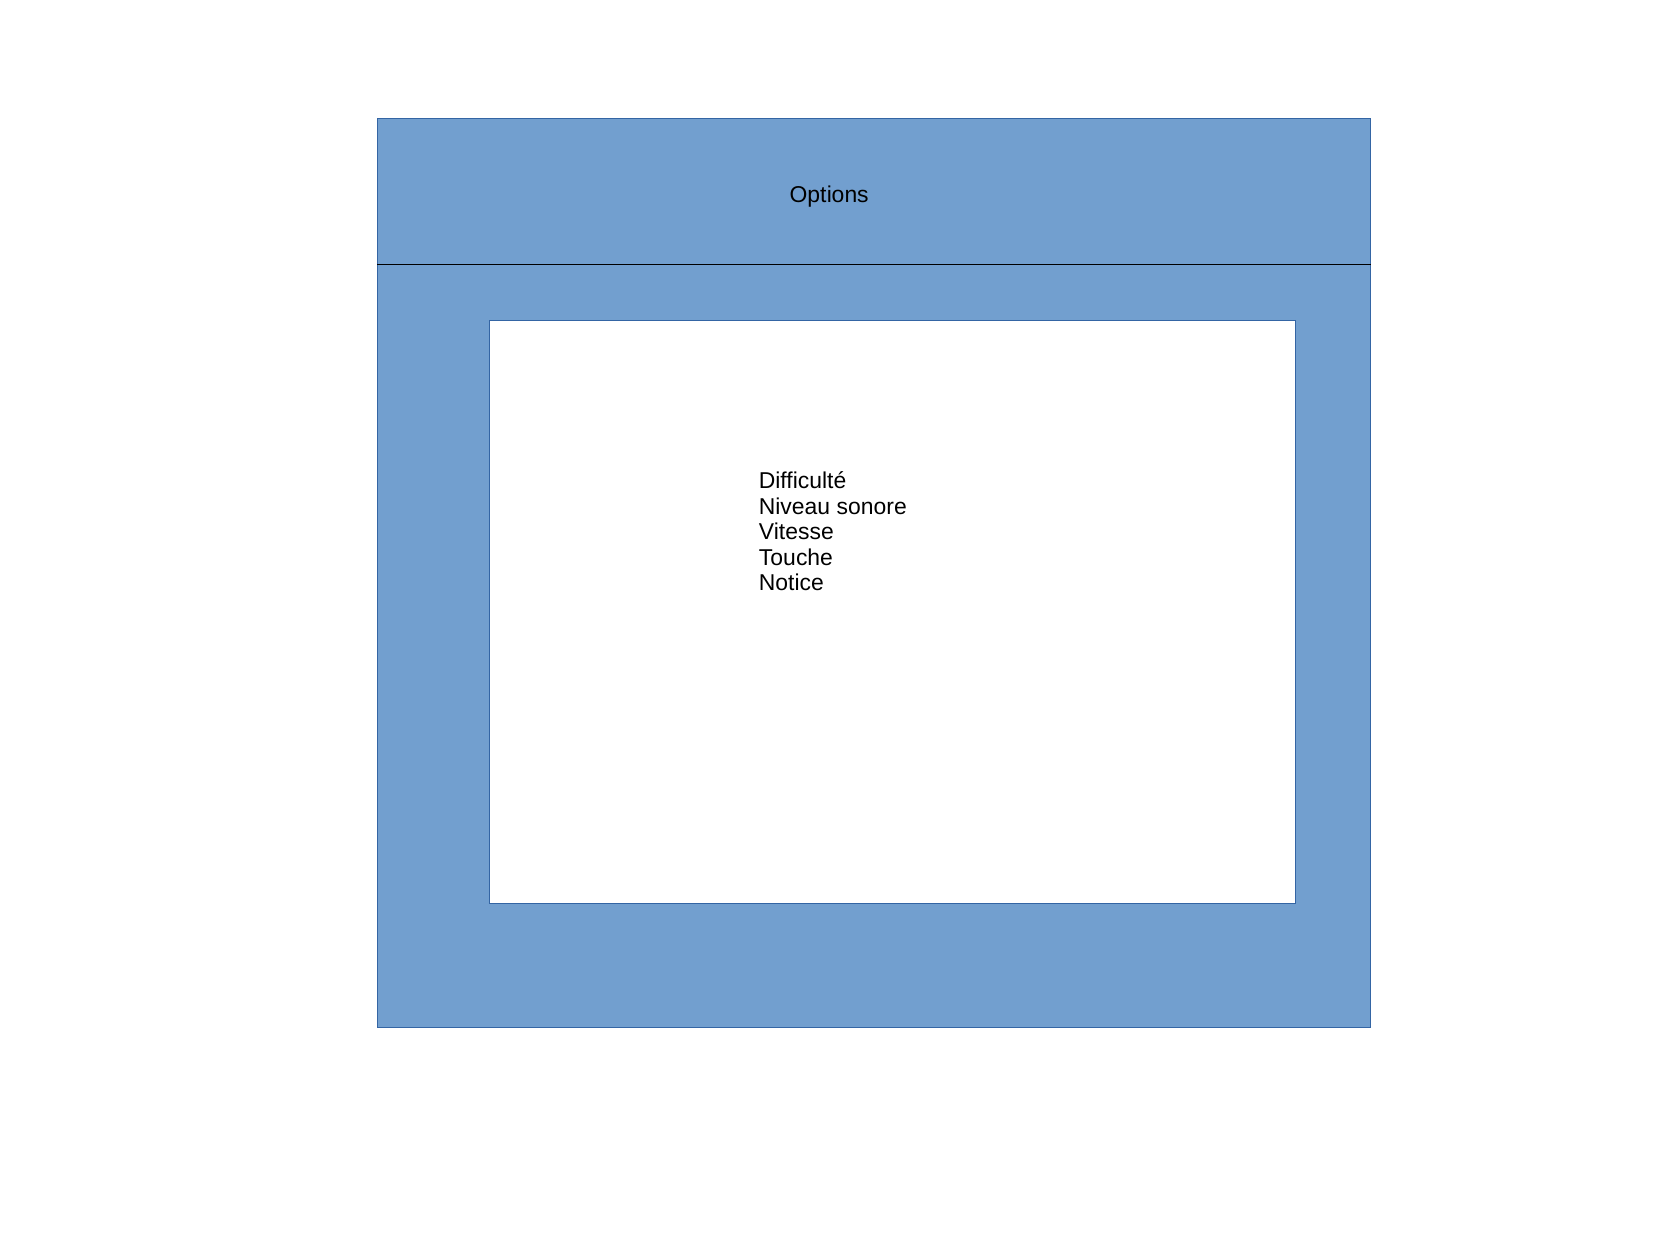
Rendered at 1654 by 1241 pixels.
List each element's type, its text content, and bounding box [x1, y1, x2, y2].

text_box Difficulté Niveau sonore Vitesse Touche Notice [744, 460, 1228, 602]
text_box [377, 118, 1371, 264]
text_box [377, 265, 1371, 1028]
text_box Options [774, 174, 1259, 264]
